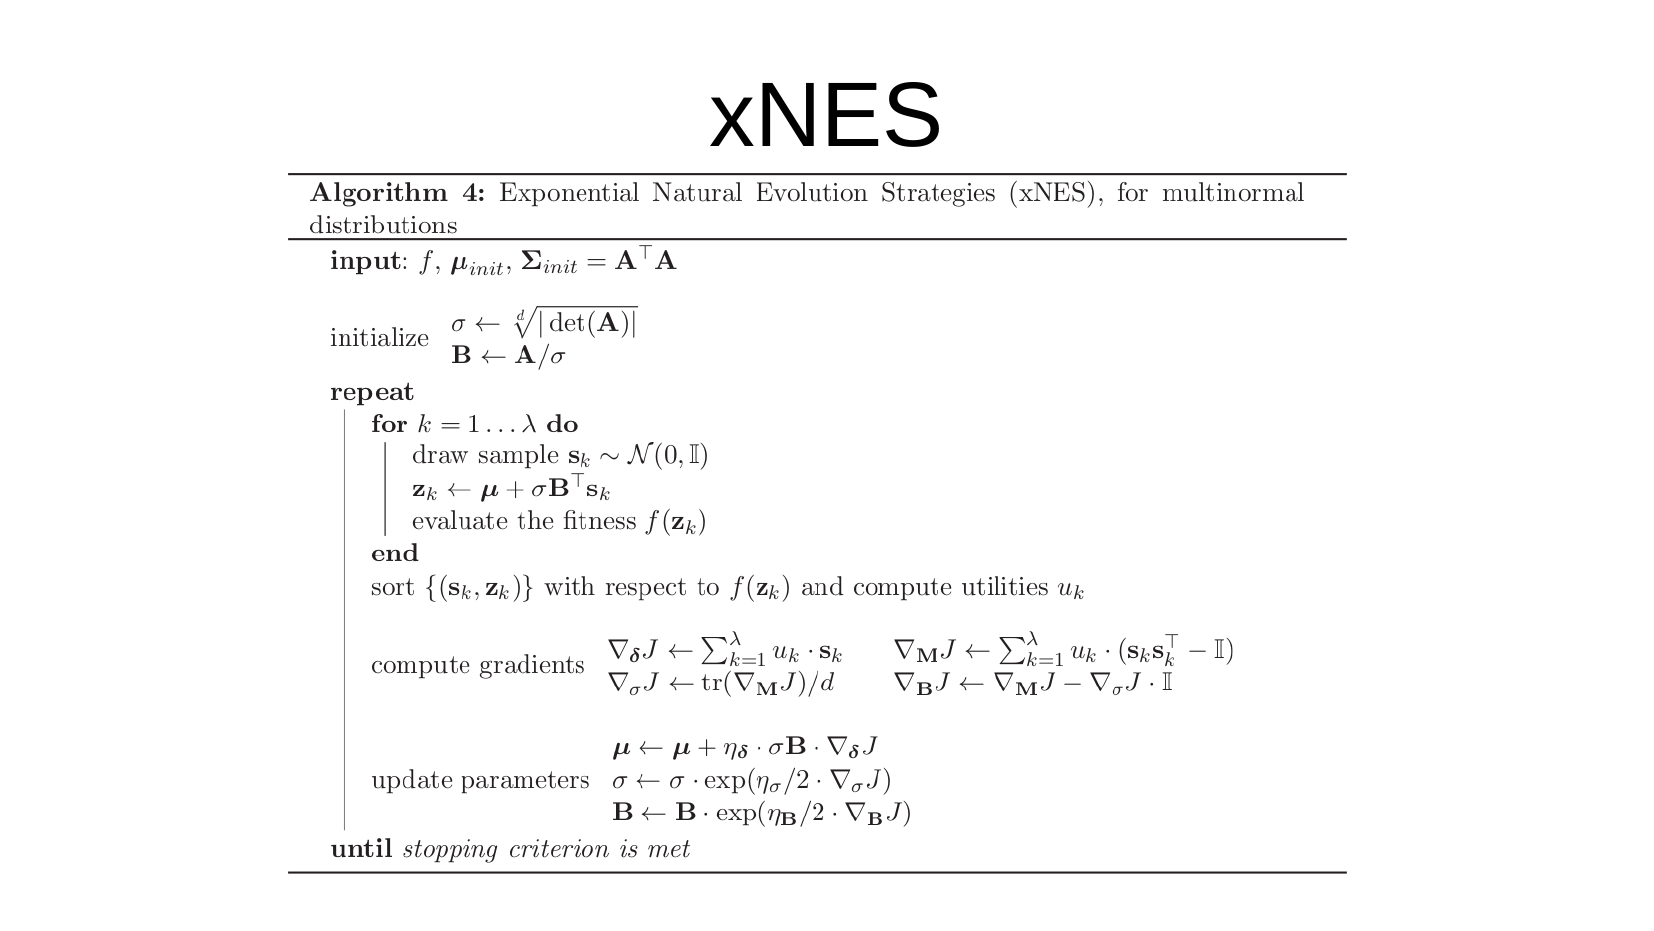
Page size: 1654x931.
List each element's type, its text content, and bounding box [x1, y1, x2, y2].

picture [285, 164, 1351, 882]
title xNES [82, 37, 1571, 193]
